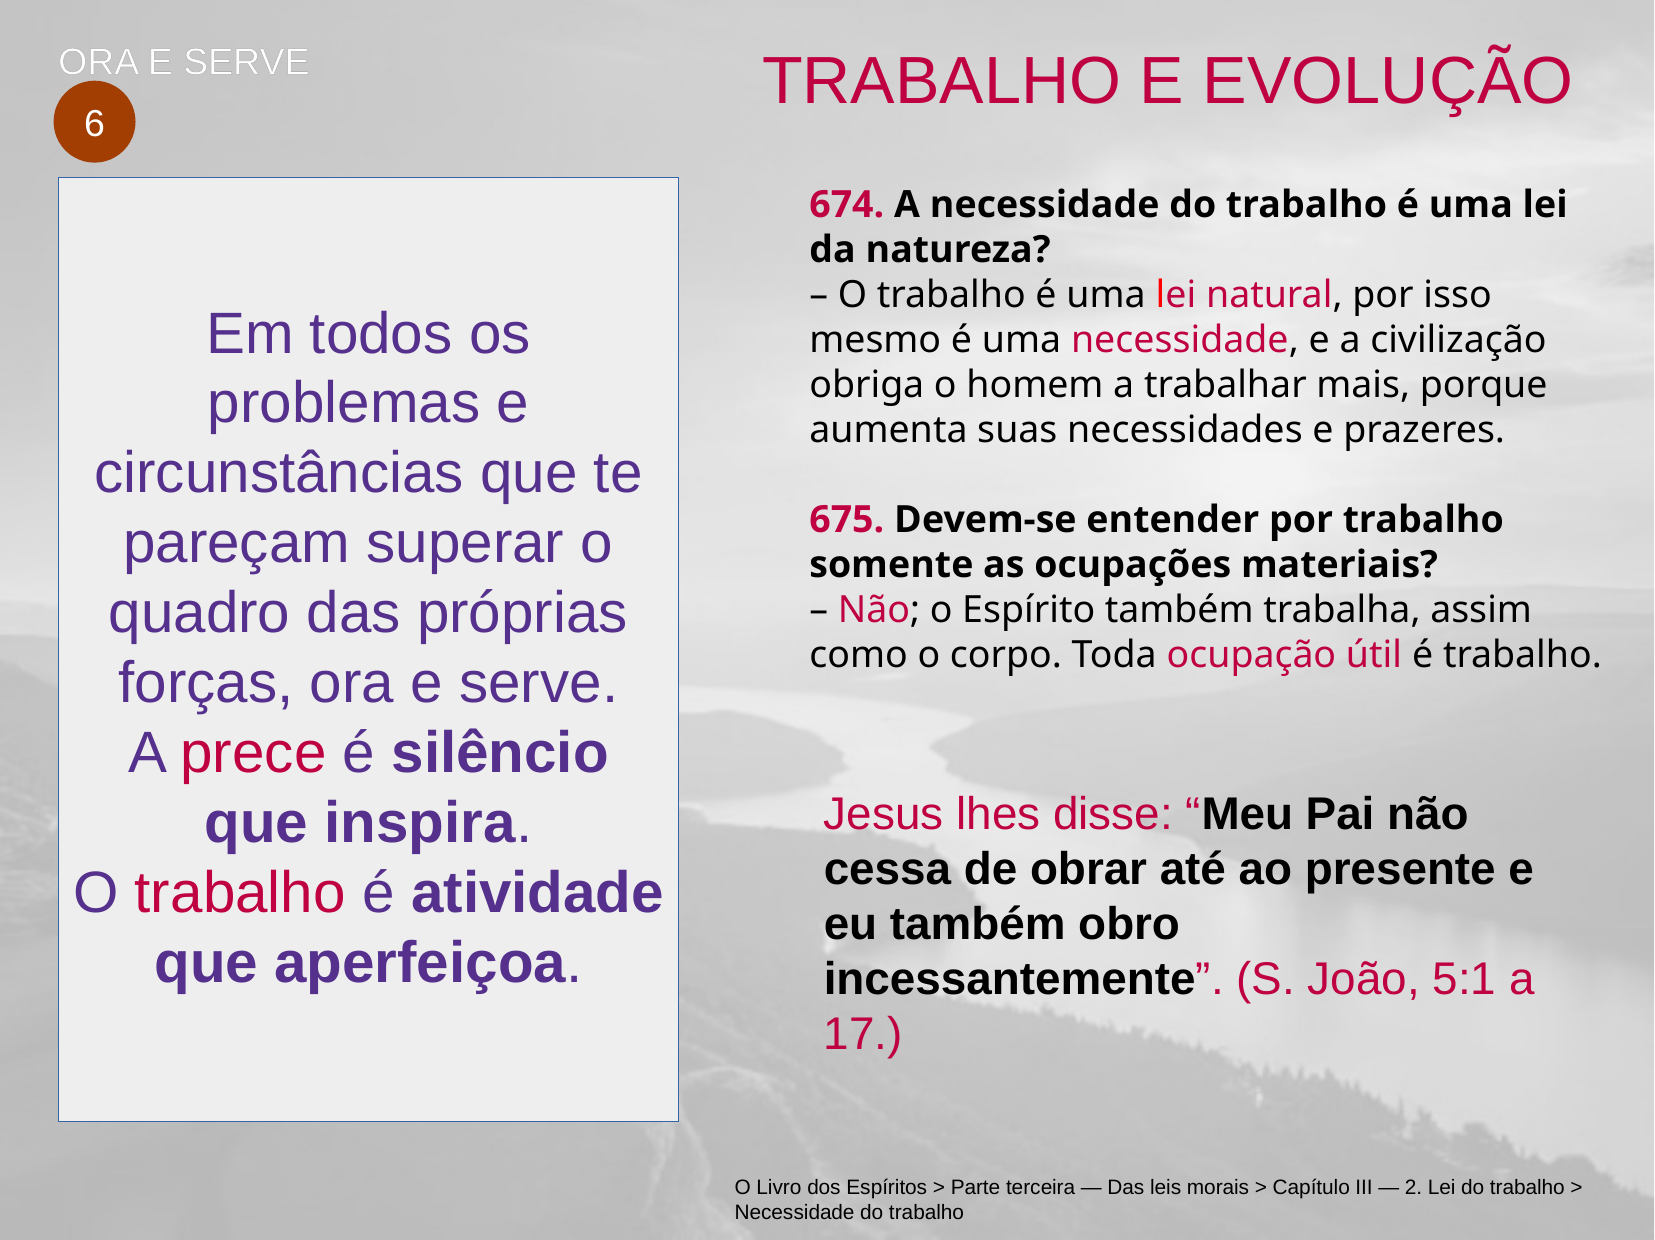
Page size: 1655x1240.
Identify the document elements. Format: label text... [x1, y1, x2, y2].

text_box Em todos os problemas e circunstâncias que te pareçam superar o quadro das próprias forças, ora e serve. A prece é silêncio que inspira. O trabalho é atividade que aperfeiçoa. [58, 177, 679, 1122]
text_box Jesus lhes disse: “Meu Pai não cessa de obrar até ao presente e eu também obro incessantemente”. (S. João, 5:1 a 17.) [809, 776, 1607, 1048]
text_box TRABALHO E EVOLUÇÃO [747, 29, 1590, 119]
text_box 6 [53, 80, 136, 163]
text_box 674. A necessidade do trabalho é uma lei da natureza? – O trabalho é uma lei natural, por isso mesmo é uma necessidade, e a civilização obriga o homem a trabalhar mais, porque aumenta suas necessidades e prazeres. 675. Devem-se entender por trabalho somente as ocupações materiais? – Não; o Espírito também trabalha, assim como o corpo. Toda ocupação útil é trabalho. [794, 172, 1624, 851]
text_box O Livro dos Espíritos > Parte terceira — Das leis morais > Capítulo III — 2. Lei do trabalho > Necessidade do trabalho [719, 1166, 1612, 1228]
text_box ORA E SERVE [43, 29, 325, 87]
picture [0, 0, 1655, 1240]
